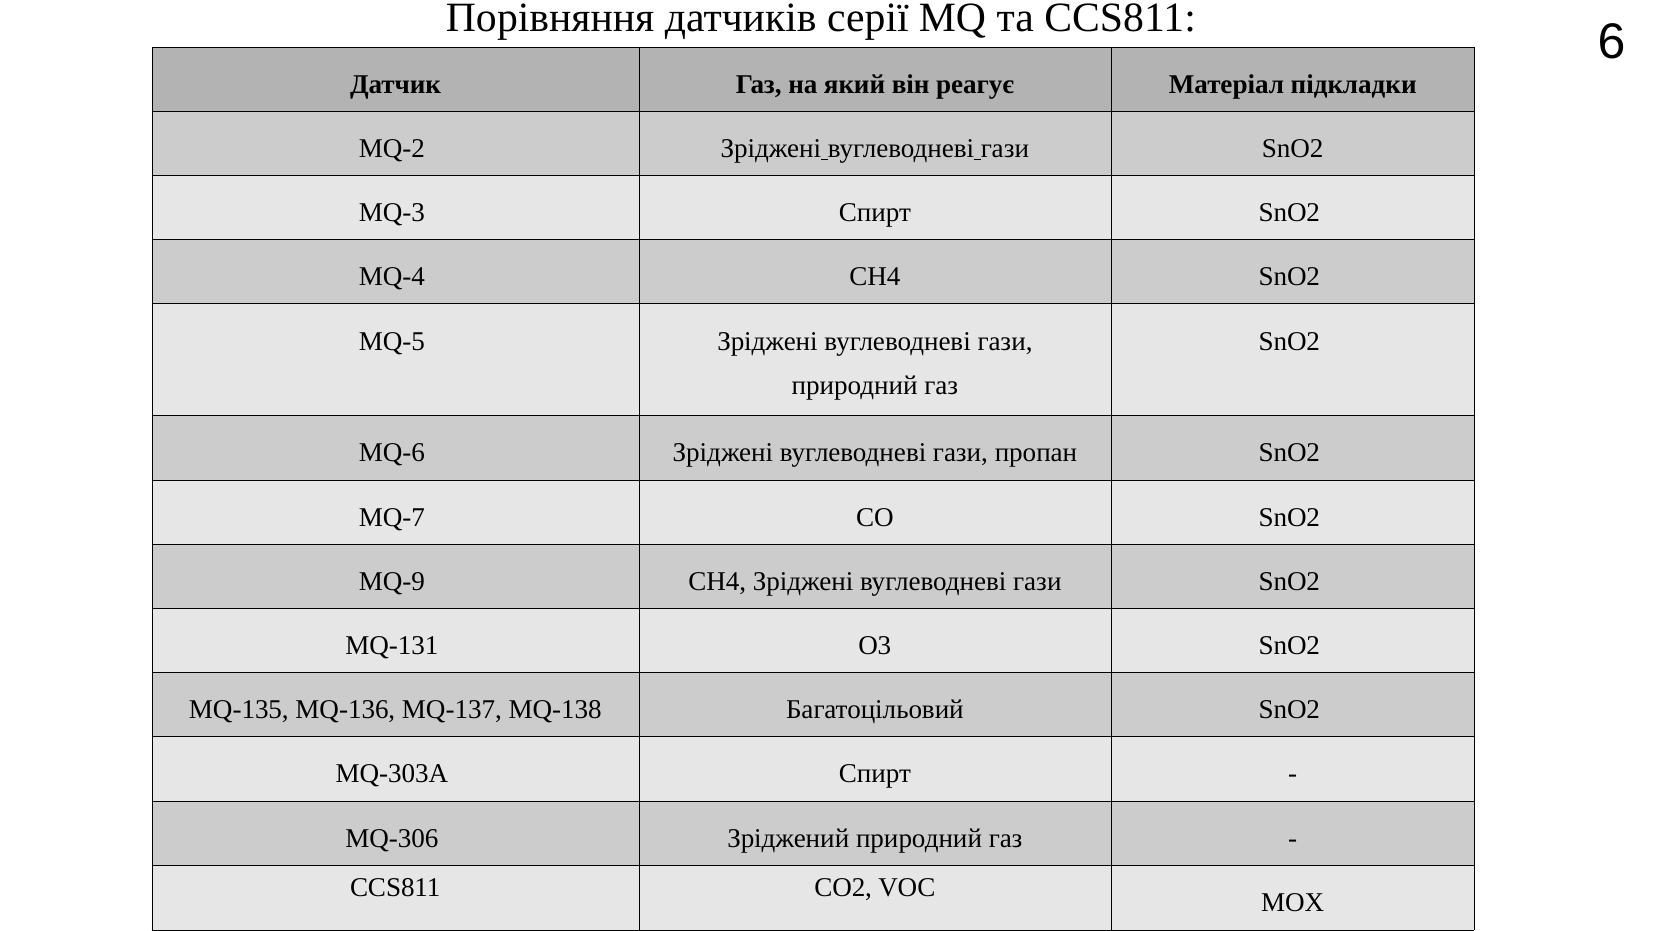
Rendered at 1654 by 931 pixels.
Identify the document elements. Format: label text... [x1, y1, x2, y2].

table_cell Спирт [640, 737, 1111, 801]
table_cell Багатоцільовий [640, 673, 1111, 736]
table_cell CCS811 [153, 866, 639, 930]
table_cell CH4, Зріджені вуглеводневі гази [640, 545, 1111, 608]
table_cell SnO2 [1112, 609, 1474, 672]
table_cell MOX [1112, 866, 1474, 930]
table_cell SnO2 [1112, 176, 1474, 239]
table_cell MQ-7 [153, 481, 639, 544]
table_cell SnO2 [1112, 112, 1474, 175]
table_cell Зріджені вуглеводневі гази [640, 112, 1111, 175]
table_cell MQ-131 [153, 609, 639, 672]
table_cell MQ-3 [153, 176, 639, 239]
table_cell Cпирт [640, 176, 1111, 239]
text_box Порівняння датчиків серії MQ та CCS811: [431, 0, 1222, 47]
table_header Матеріал підкладки [1112, 48, 1474, 111]
table_header Газ, на який він реагує [640, 48, 1111, 111]
table_cell MQ-303А [153, 737, 639, 801]
table_cell MQ-135, MQ-136, MQ-137, MQ-138 [153, 673, 639, 736]
table_cell SnO2 [1112, 481, 1474, 544]
table_cell CO [640, 481, 1111, 544]
table_cell MQ-2 [153, 112, 639, 175]
table_cell MQ-306 [153, 802, 639, 865]
table_cell CH4 [640, 240, 1111, 303]
table_cell CO2, VOC [640, 866, 1111, 930]
table_cell MQ-5 [153, 304, 639, 415]
table_cell SnO2 [1112, 545, 1474, 608]
table_cell O3 [640, 609, 1111, 672]
table_cell MQ-6 [153, 416, 639, 480]
table_cell Зріджений природний газ [640, 802, 1111, 865]
table_cell SnO2 [1112, 673, 1474, 736]
table_cell SnO2 [1112, 304, 1474, 415]
table_cell MQ-9 [153, 545, 639, 608]
table_cell - [1112, 802, 1474, 865]
table_cell Зріджені вуглеводневі гази, пропан [640, 416, 1111, 480]
table_header Датчик [153, 48, 639, 111]
text_box <номер> [1582, 0, 1654, 76]
table_cell - [1112, 737, 1474, 801]
table_cell SnO2 [1112, 416, 1474, 480]
table_cell SnO2 [1112, 240, 1474, 303]
table_cell Зріджені вуглеводневі гази, природний газ [640, 304, 1111, 415]
table_cell MQ-4 [153, 240, 639, 303]
